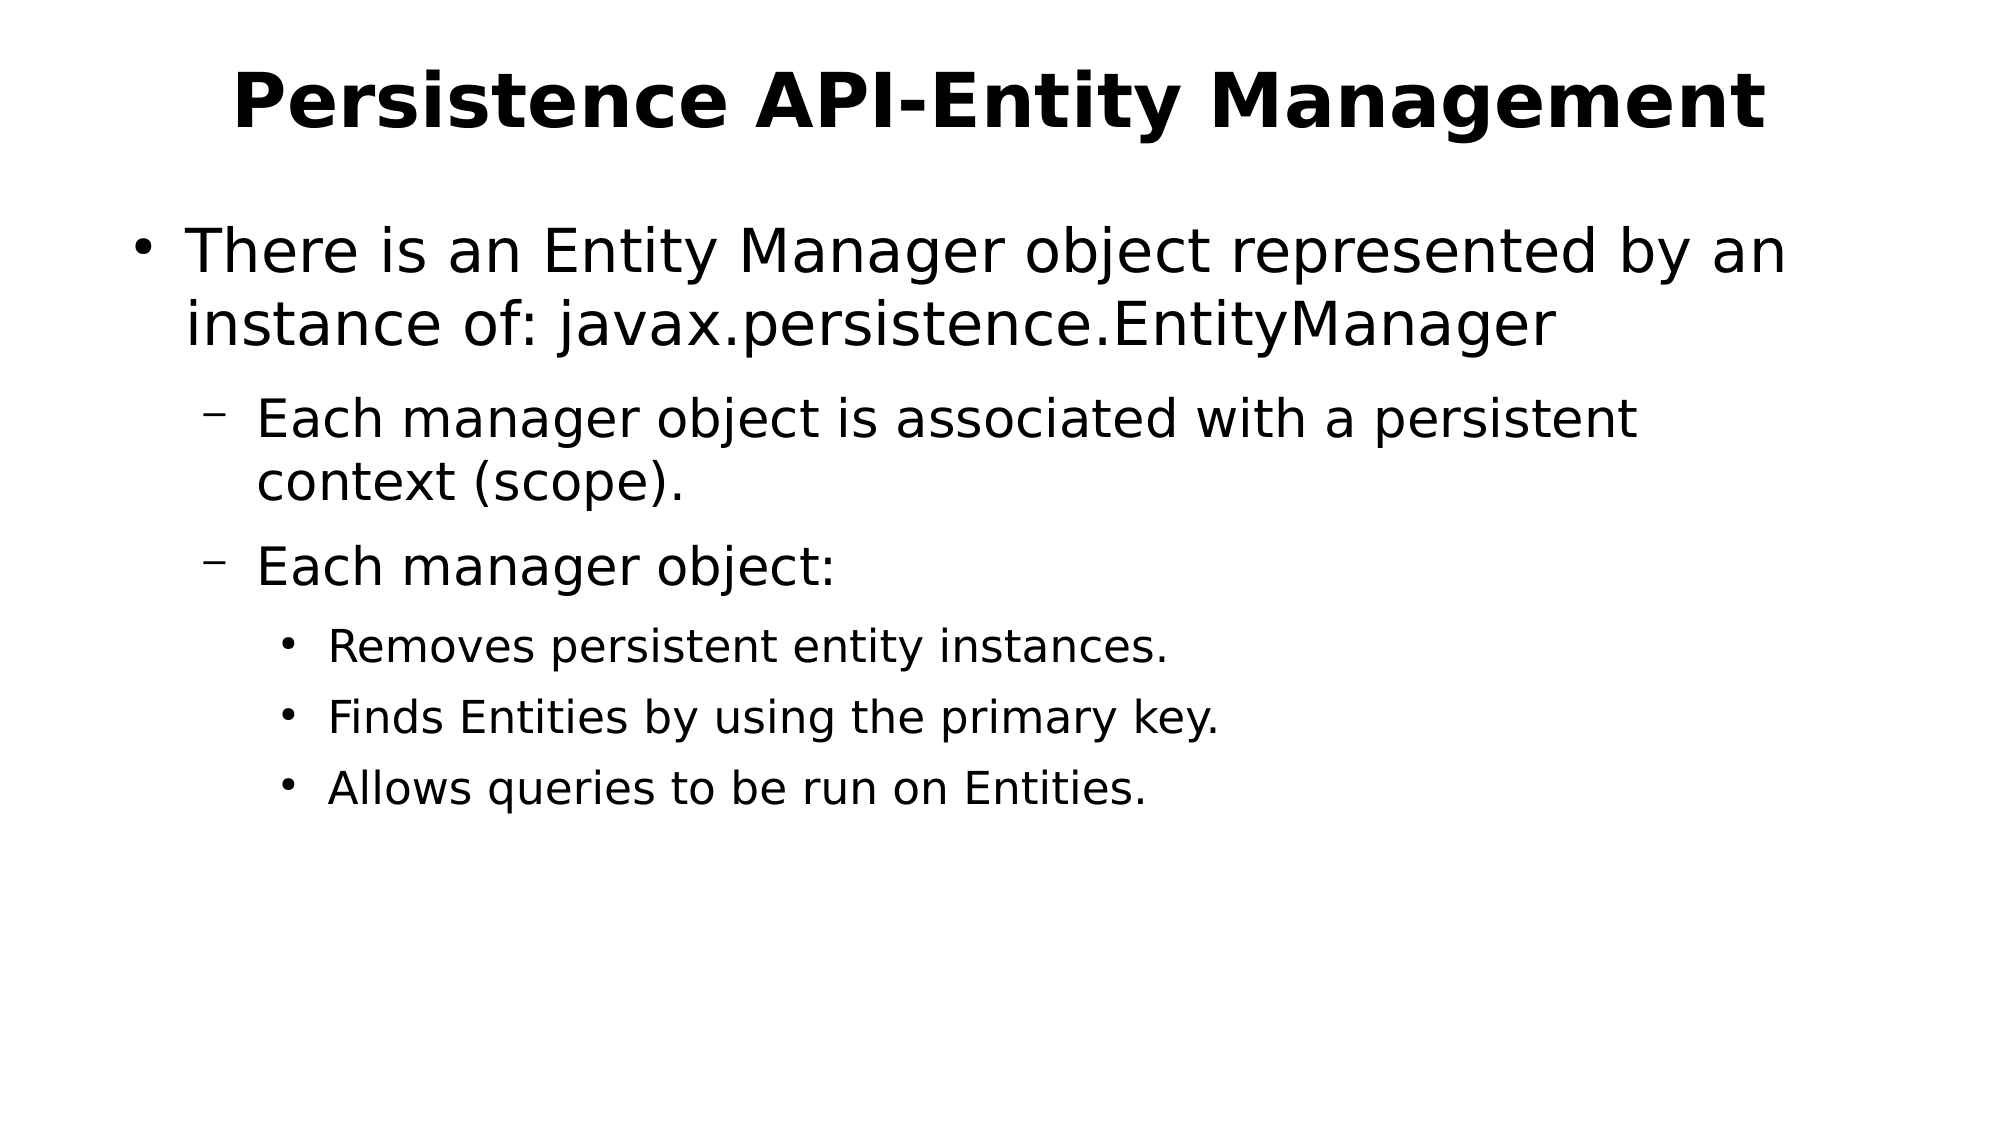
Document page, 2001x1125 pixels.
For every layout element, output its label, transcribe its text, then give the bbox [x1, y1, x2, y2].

list There is an Entity Manager object represented by an instance of: javax.persistence.EntityManager Each manager object is associated with a persistent context (scope). Each manager object: Removes persistent entity instances. Finds Entities by using the primary key. Allows queries to be run on Entities. [99, 204, 1860, 1075]
title Persistence API-Entity Management [99, 44, 1900, 177]
